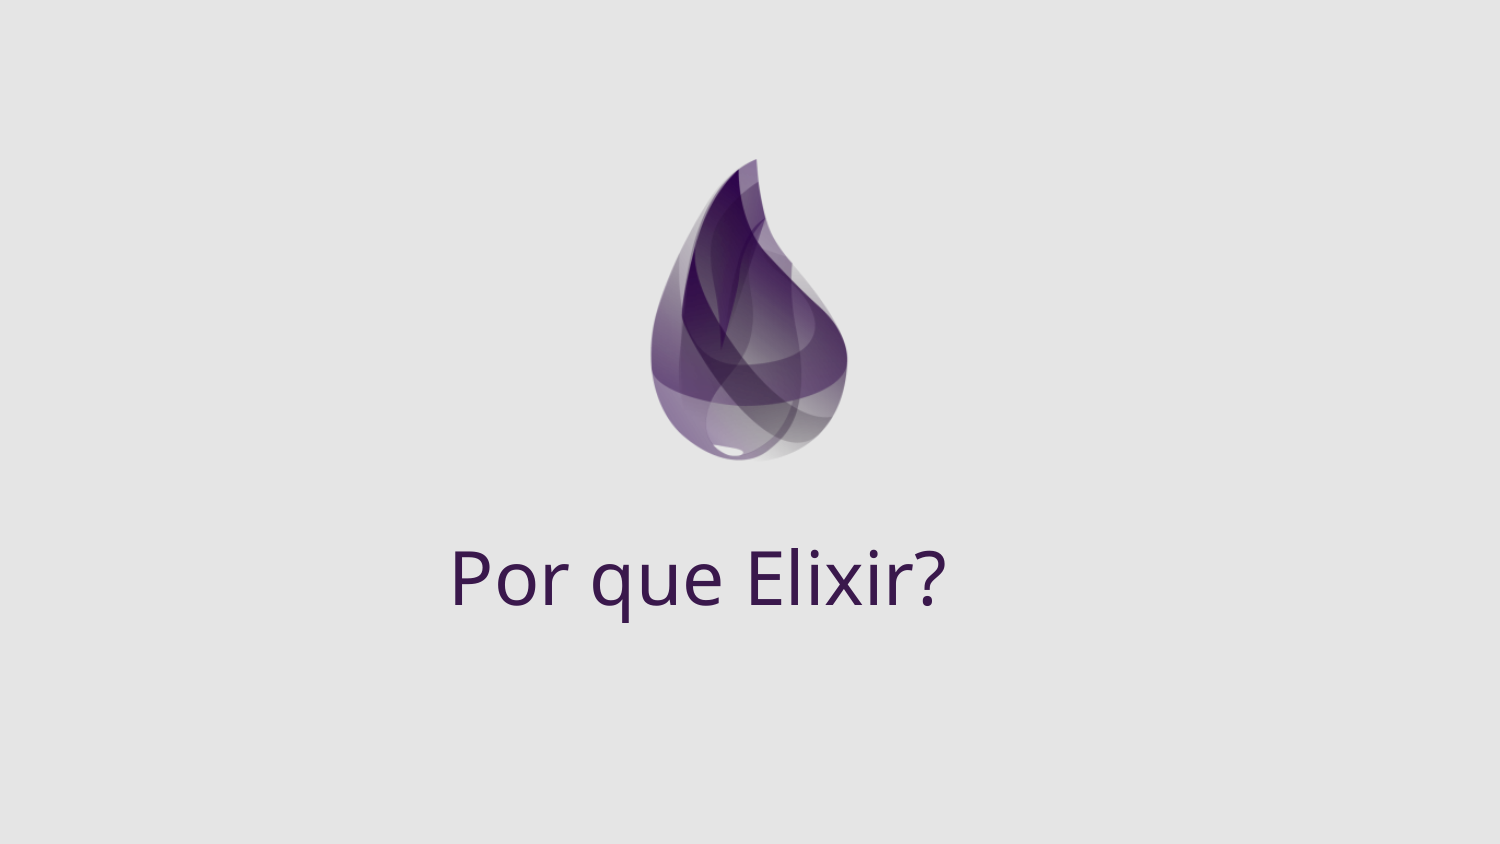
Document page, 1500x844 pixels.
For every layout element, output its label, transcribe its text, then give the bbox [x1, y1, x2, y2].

picture [597, 159, 903, 465]
title Por que Elixir? [433, 515, 1067, 623]
